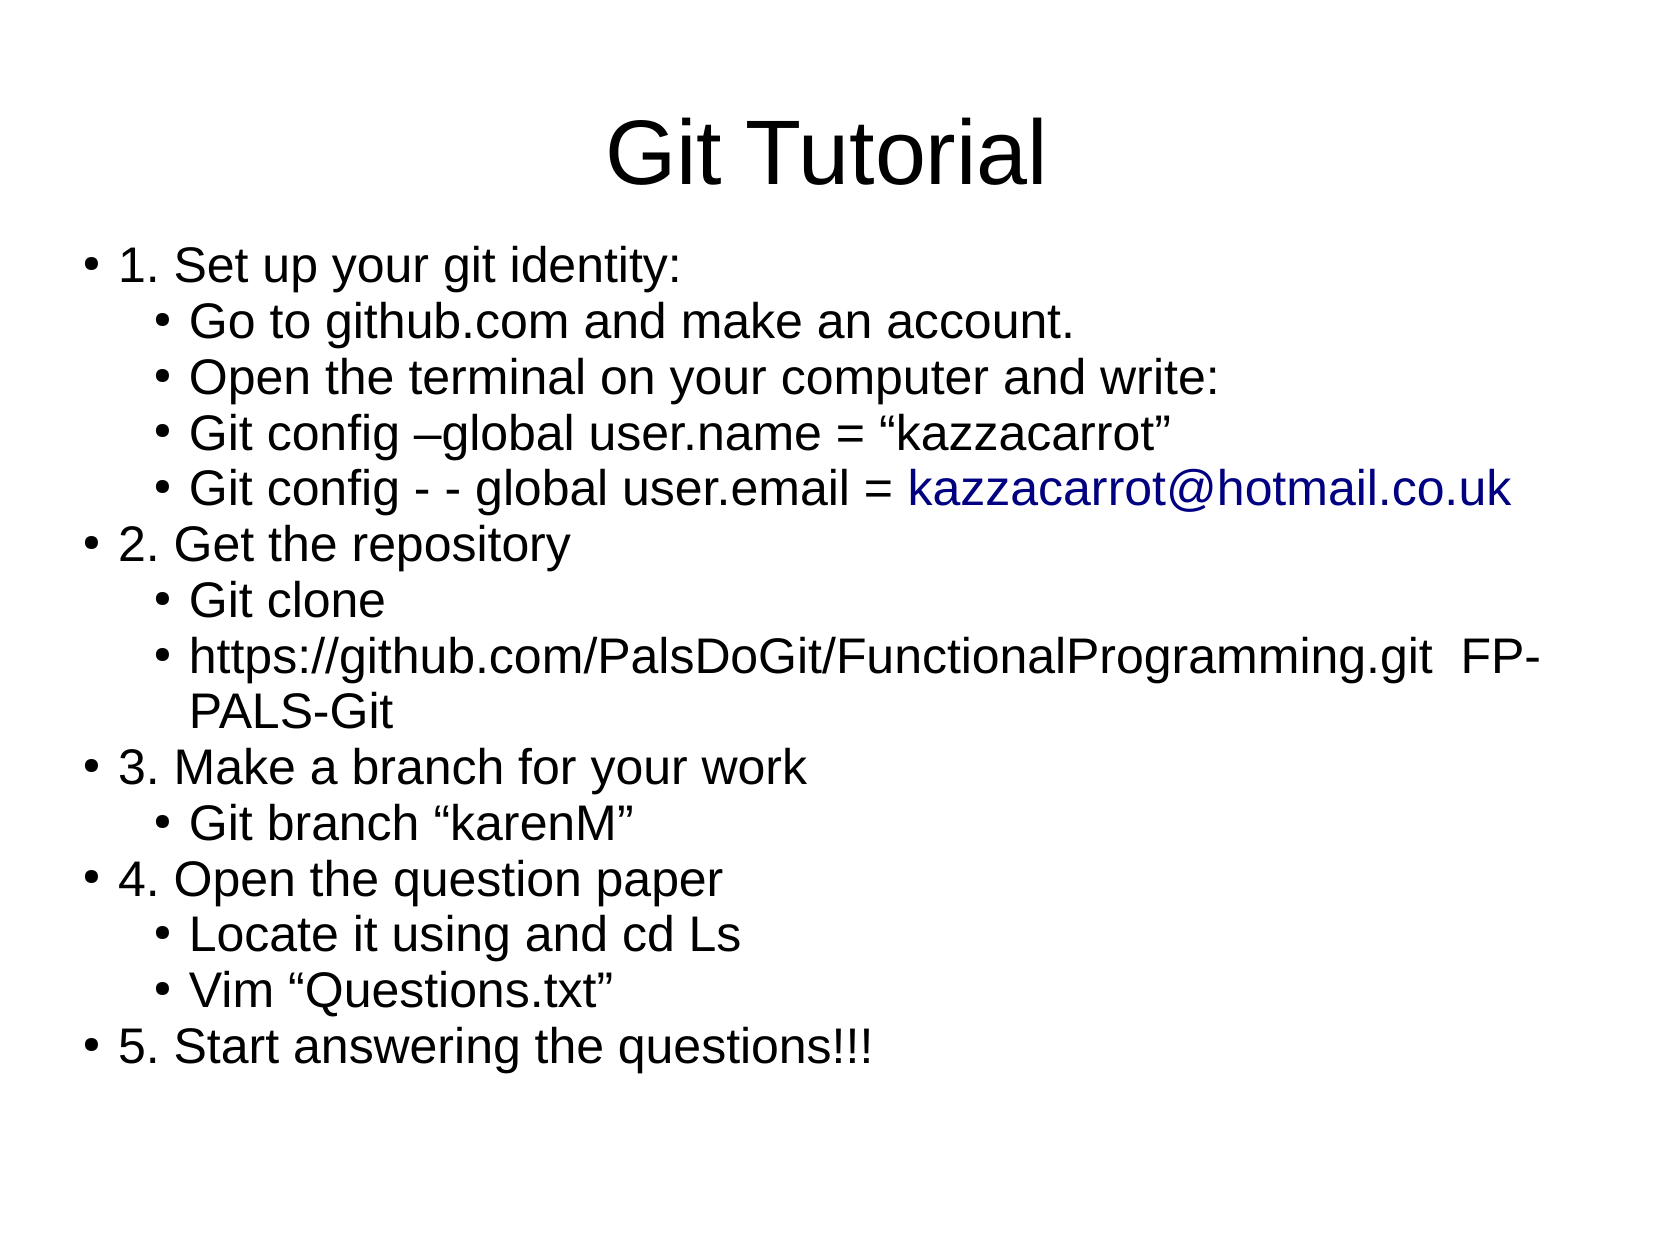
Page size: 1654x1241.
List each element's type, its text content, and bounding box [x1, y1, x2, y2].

title Git Tutorial [82, 49, 1571, 237]
subtitle 1. Set up your git identity: Go to github.com and make an account. Open the terminal on your computer and write: Git config –global user.name = “kazzacarrot” Git config - - global user.email = kazzacarrot@hotmail.co.uk 2. Get the repository Git clone https://github.com/PalsDoGit/FunctionalProgramming.git FP-PALS-Git 3. Make a branch for your work Git branch “karenM” 4. Open the question paper Locate it using and cd Ls Vim “Questions.txt” 5. Start answering the questions!!! [82, 237, 1571, 1074]
